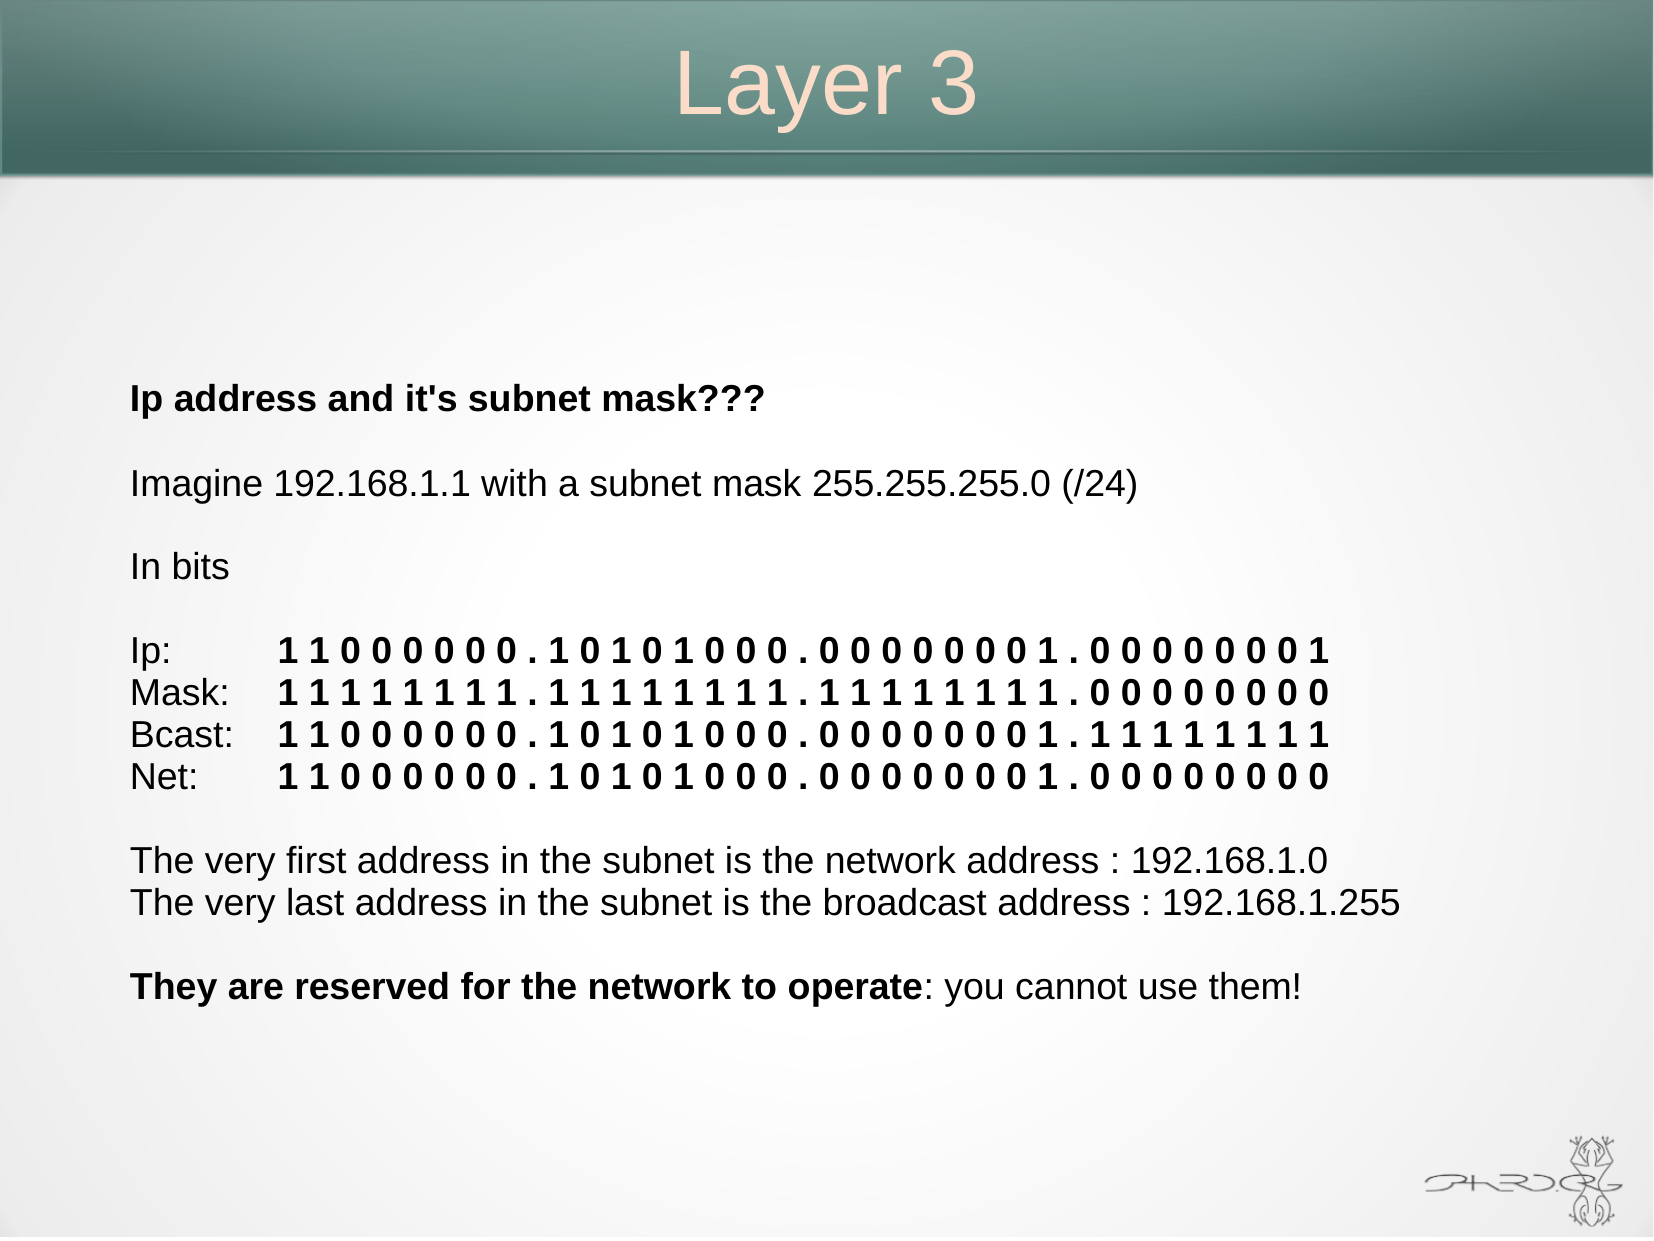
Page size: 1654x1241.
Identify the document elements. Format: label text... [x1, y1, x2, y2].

picture [0, 0, 1654, 1237]
text_box Ip address and it's subnet mask??? Imagine 192.168.1.1 with a subnet mask 255.255.255.0 (/24) In bits Ip: 1 1 0 0 0 0 0 0 . 1 0 1 0 1 0 0 0 . 0 0 0 0 0 0 0 1 . 0 0 0 0 0 0 0 1 Mask: 1 1 1 1 1 1 1 1 . 1 1 1 1 1 1 1 1 . 1 1 1 1 1 1 1 1 . 0 0 0 0 0 0 0 0 Bcast: 1 1 0 0 0 0 0 0 . 1 0 1 0 1 0 0 0 . 0 0 0 0 0 0 0 1 . 1 1 1 1 1 1 1 1 Net: 1 1 0 0 0 0 0 0 . 1 0 1 0 1 0 0 0 . 0 0 0 0 0 0 0 1 . 0 0 0 0 0 0 0 0 The very first address in the subnet is the network address : 192.168.1.0 The very last address in the subnet is the broadcast address : 192.168.1.255 They are reserved for the network to operate: you cannot use them! [129, 377, 1512, 1008]
title [82, 11, 1571, 154]
